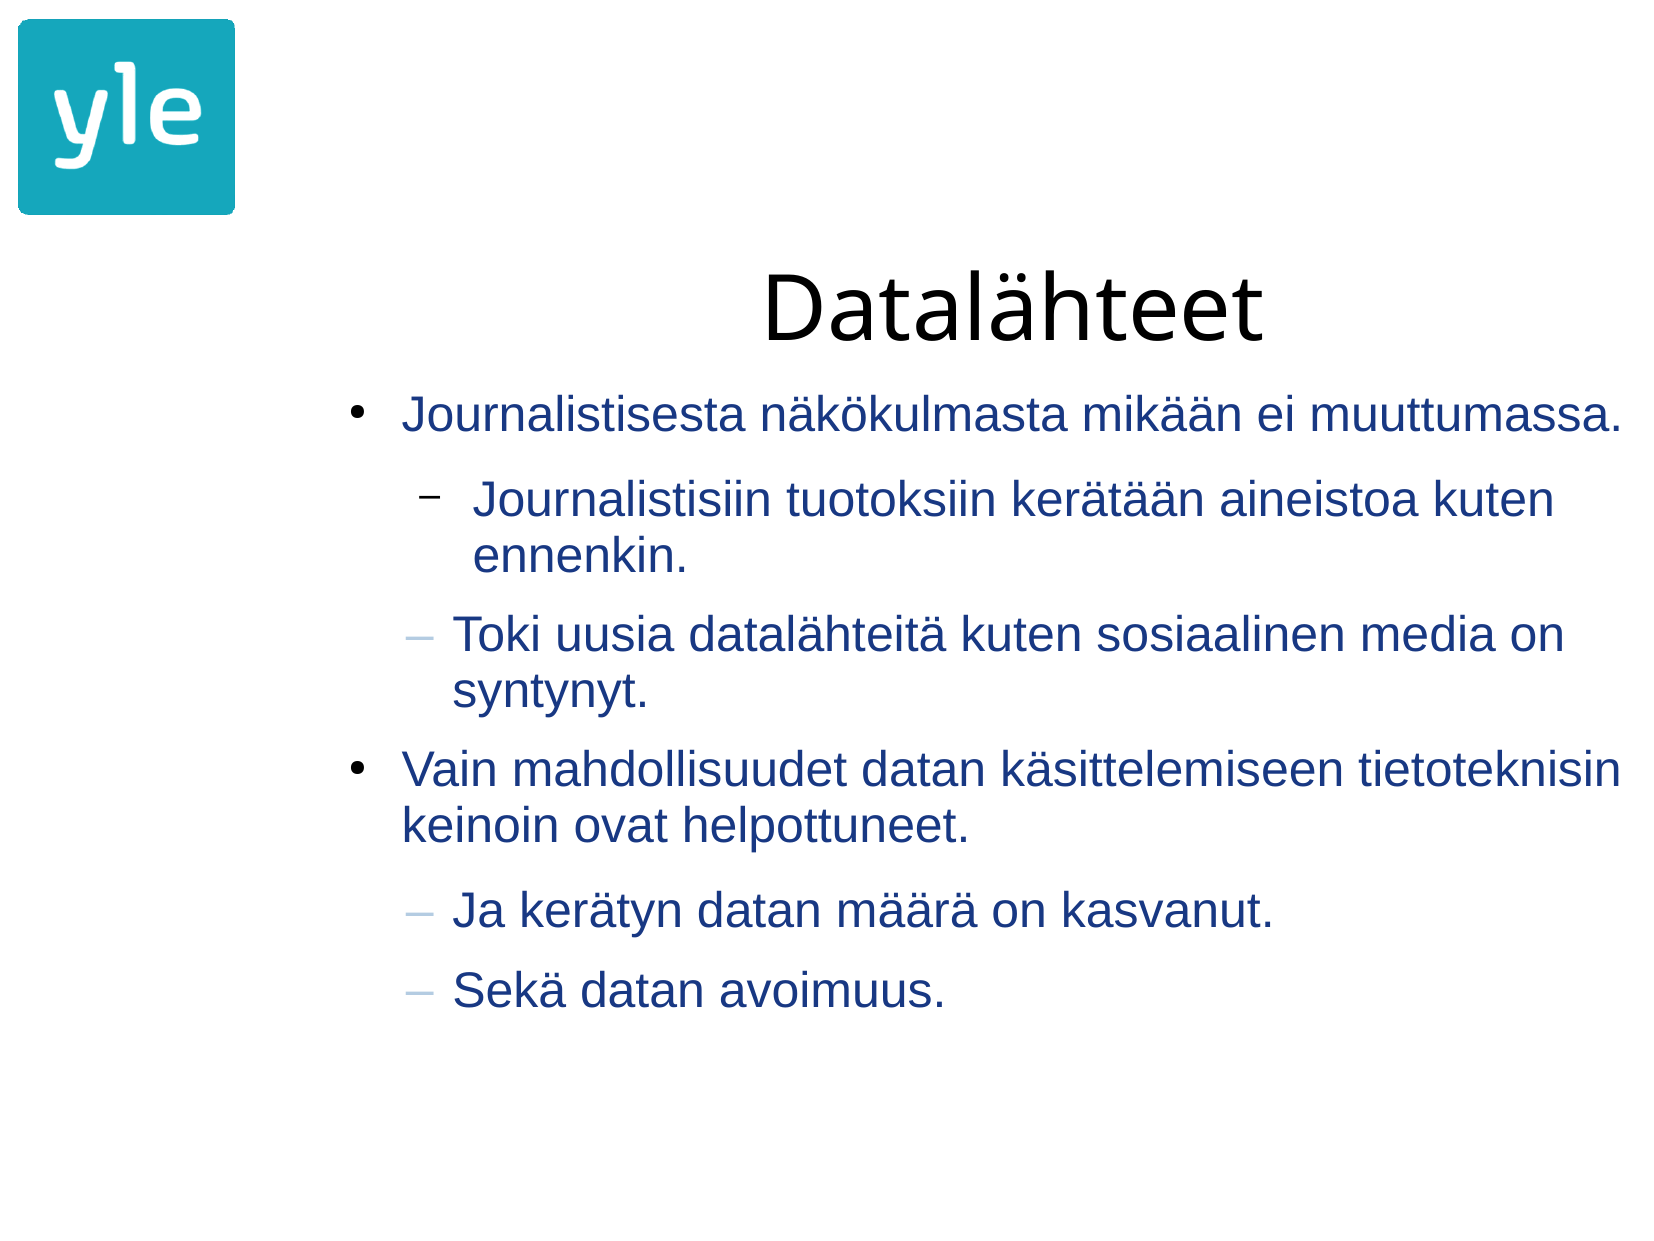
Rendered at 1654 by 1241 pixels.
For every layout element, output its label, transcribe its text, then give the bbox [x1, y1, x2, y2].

list Journalistisesta näkökulmasta mikään ei muuttumassa. Journalistisiin tuotoksiin kerätään aineistoa kuten ennenkin. Toki uusia datalähteitä kuten sosiaalinen media on syntynyt. Vain mahdollisuudet datan käsittelemiseen tietoteknisin keinoin ovat helpottuneet. Ja kerätyn datan määrä on kasvanut. Sekä datan avoimuus. [330, 385, 1627, 1117]
picture [18, 19, 235, 215]
title Datalähteet [351, 254, 1654, 357]
